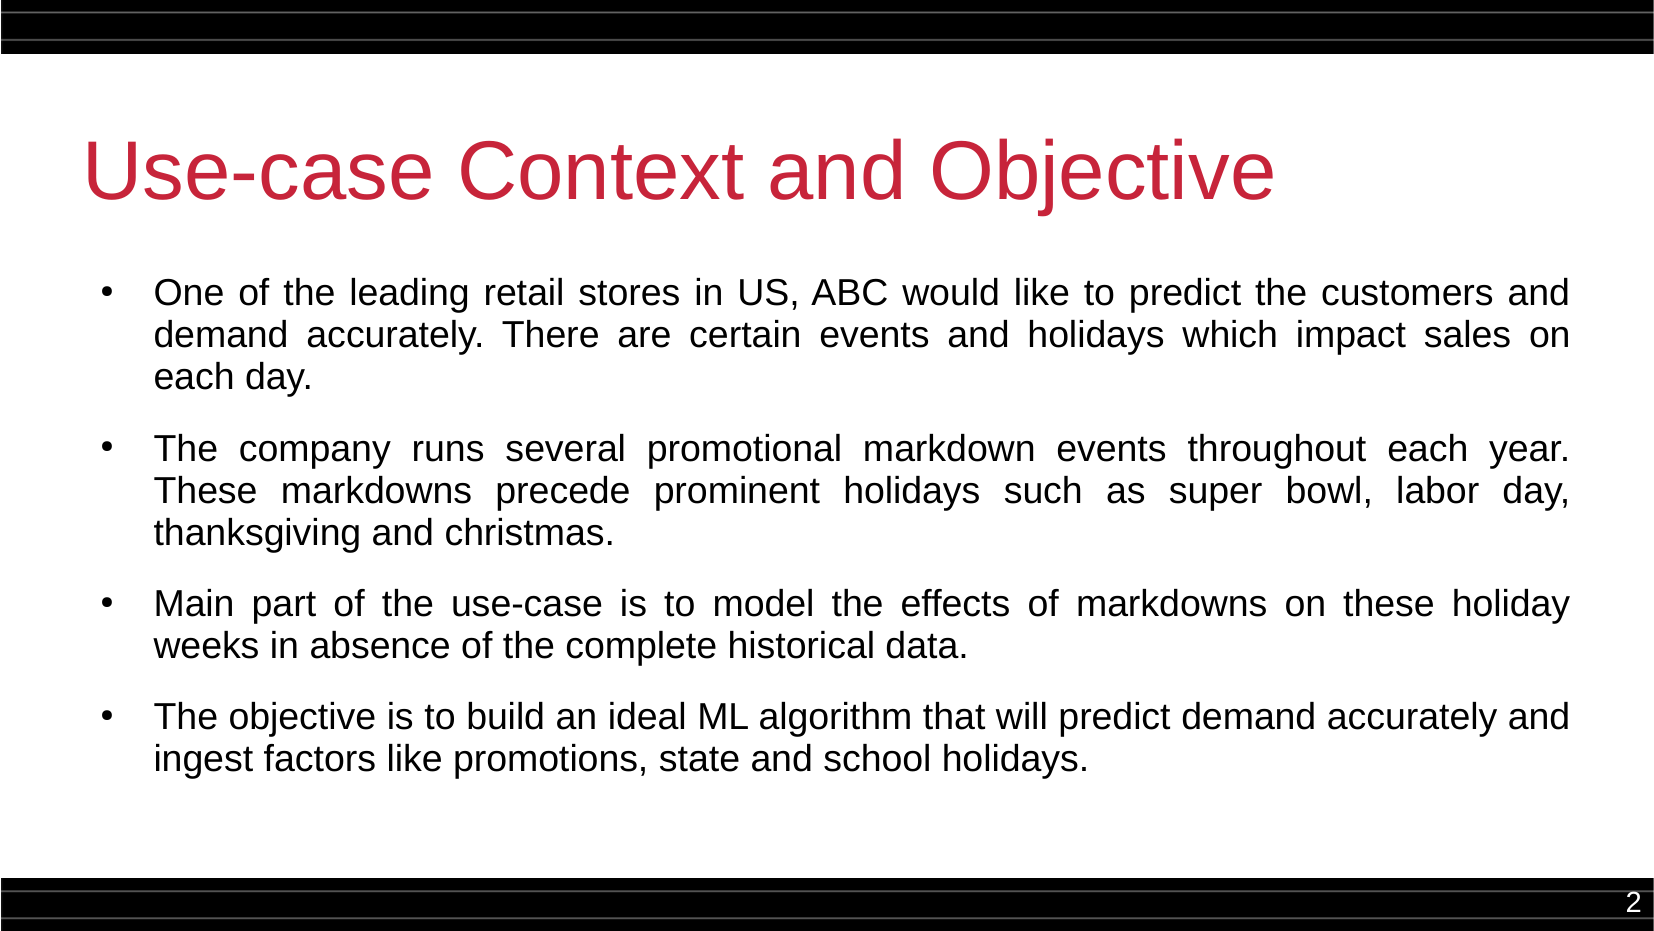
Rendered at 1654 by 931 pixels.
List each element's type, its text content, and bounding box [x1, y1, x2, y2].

list One of the leading retail stores in US, ABC would like to predict the customers and demand accurately. There are certain events and holidays which impact sales on each day. The company runs several promotional markdown events throughout each year. These markdowns precede prominent holidays such as super bowl, labor day, thanksgiving and christmas. Main part of the use-case is to model the effects of markdowns on these holiday weeks in absence of the complete historical data. The objective is to build an ideal ML algorithm that will predict demand accurately and ingest factors like promotions, state and school holidays. [82, 271, 1571, 851]
picture [1, 878, 1654, 931]
title Use-case Context and Objective [82, 92, 1571, 249]
picture [1, 0, 1654, 54]
